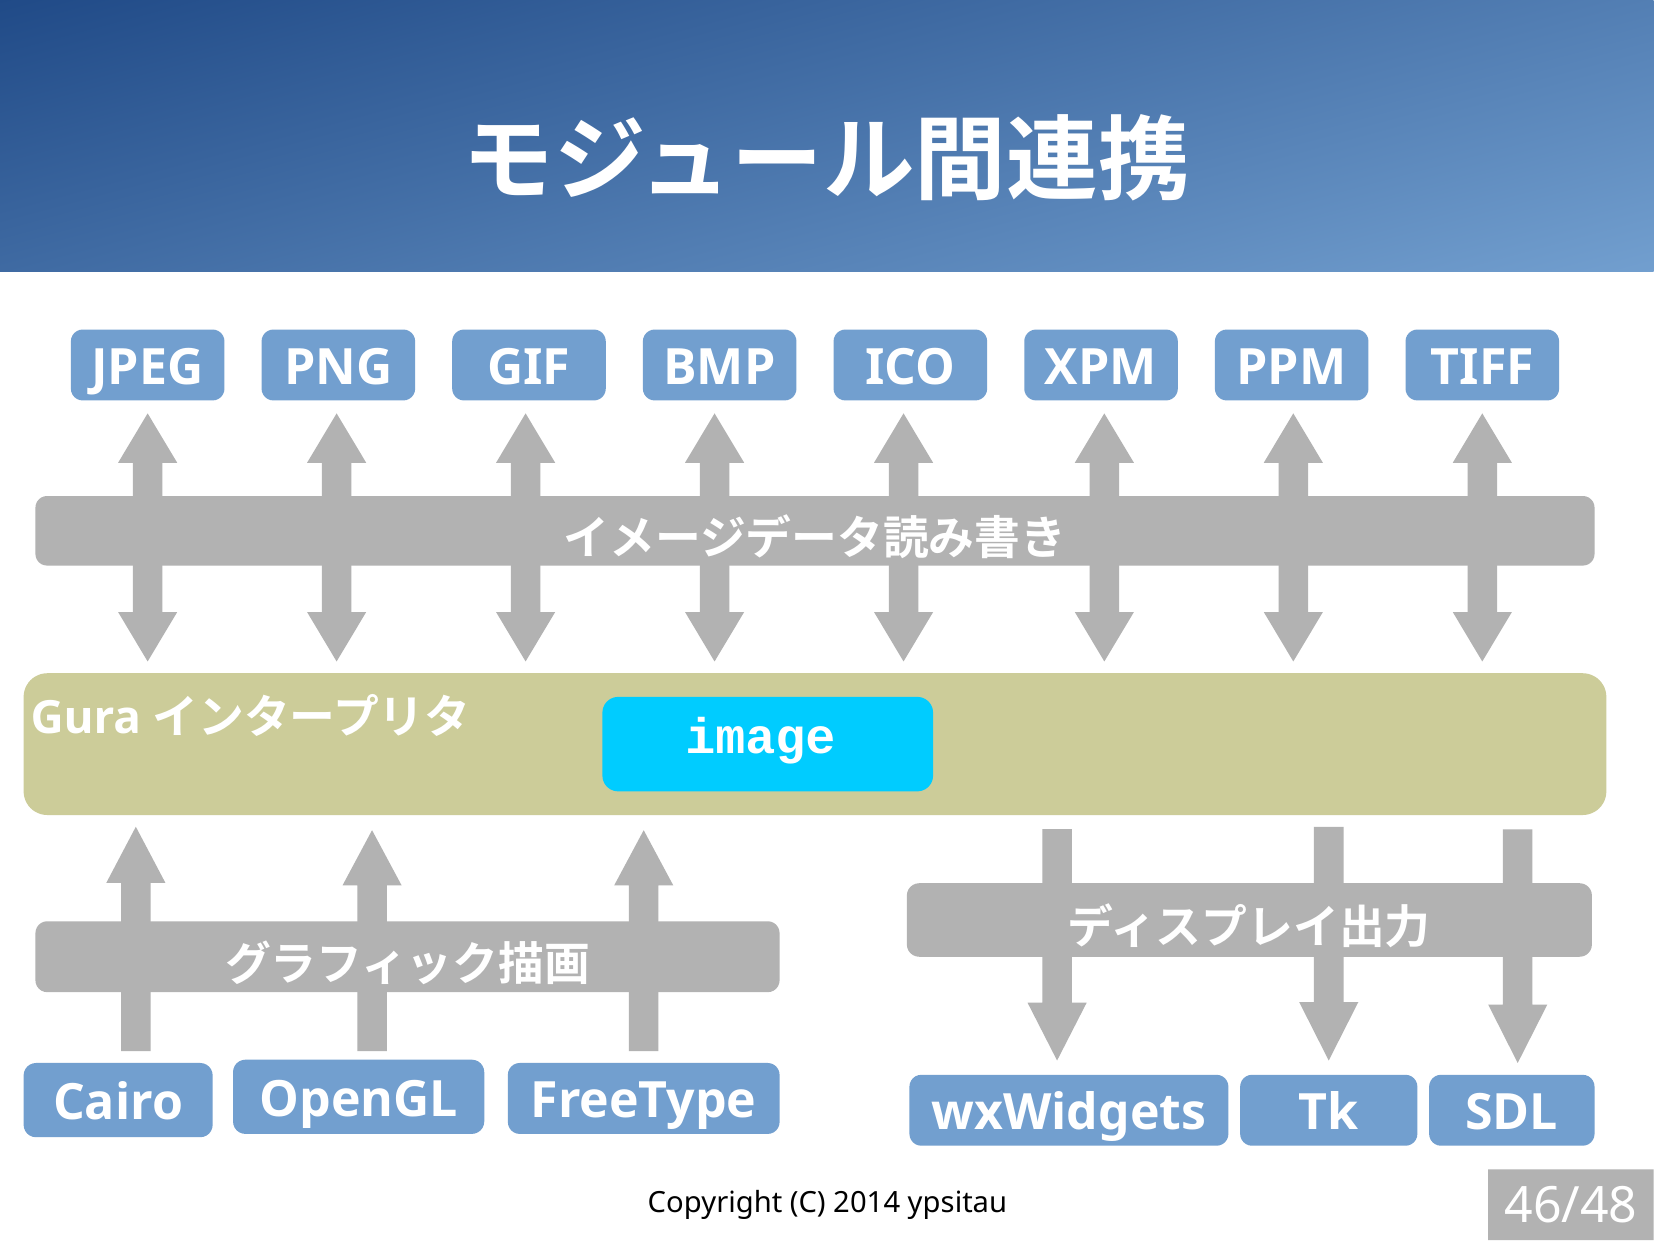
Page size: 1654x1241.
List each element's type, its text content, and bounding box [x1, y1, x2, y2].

text_box [1263, 566, 1323, 662]
title モジュール間連携 [82, 49, 1571, 257]
text_box ICO [833, 329, 988, 401]
text_box wxWidgets [909, 1074, 1229, 1146]
text_box image [602, 696, 934, 792]
text_box [1299, 957, 1359, 1061]
text_box [342, 830, 402, 921]
text_box [307, 566, 367, 662]
text_box TIFF [1405, 329, 1560, 401]
text_box [307, 413, 367, 496]
text_box PNG [261, 329, 416, 401]
text_box [121, 993, 151, 1052]
text_box [118, 413, 178, 496]
text_box [357, 993, 387, 1052]
text_box [874, 566, 934, 662]
text_box [1263, 413, 1323, 496]
text_box [106, 826, 166, 921]
text_box FreeType [507, 1062, 780, 1134]
text_box [874, 413, 934, 496]
text_box [628, 993, 659, 1052]
text_box [118, 566, 178, 662]
text_box [614, 830, 674, 921]
text_box [1027, 957, 1087, 1061]
text_box [685, 413, 745, 496]
text_box OpenGL [233, 1059, 485, 1134]
text_box Cairo [23, 1062, 213, 1138]
text_box [1502, 829, 1533, 883]
text_box [1452, 566, 1512, 662]
text_box [496, 566, 556, 662]
text_box Tk [1240, 1074, 1418, 1146]
text_box GIF [452, 329, 606, 401]
text_box [1074, 413, 1134, 496]
text_box BMP [642, 329, 797, 401]
text_box [1313, 826, 1344, 883]
text_box XPM [1024, 329, 1178, 401]
text_box PPM [1214, 329, 1369, 401]
text_box イメージデータ読み書き [35, 496, 1595, 566]
text_box グラフィック描画 [35, 921, 780, 993]
text_box [1488, 957, 1548, 1063]
text_box Gura インタープリタ [23, 673, 1607, 816]
text_box [685, 566, 745, 662]
text_box SDL [1429, 1074, 1595, 1146]
text_box [496, 413, 556, 496]
text_box [1074, 566, 1134, 662]
text_box ディスプレイ出力 [906, 883, 1592, 957]
text_box JPEG [70, 329, 225, 401]
text_box [1042, 829, 1072, 883]
text_box [1452, 413, 1512, 496]
